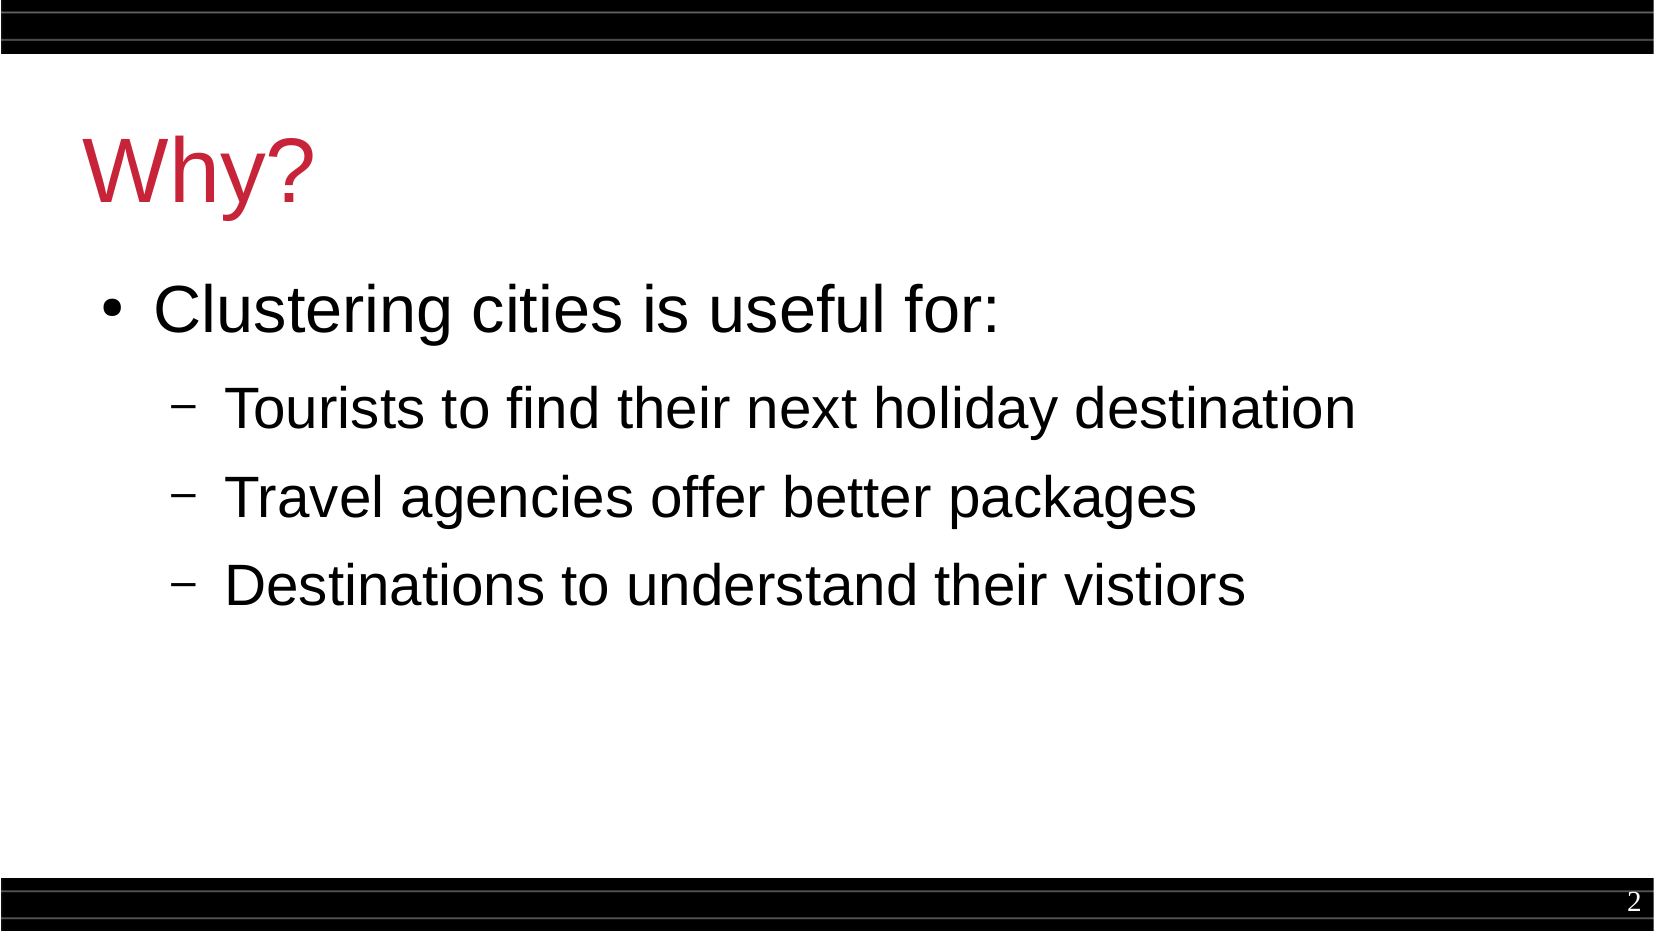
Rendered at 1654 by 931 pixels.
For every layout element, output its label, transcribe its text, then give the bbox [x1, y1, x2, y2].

list Clustering cities is useful for: Tourists to find their next holiday destination Travel agencies offer better packages Destinations to understand their vistiors [82, 271, 1571, 851]
picture [1, 0, 1654, 54]
title Why? [82, 92, 1571, 249]
picture [1, 878, 1654, 931]
